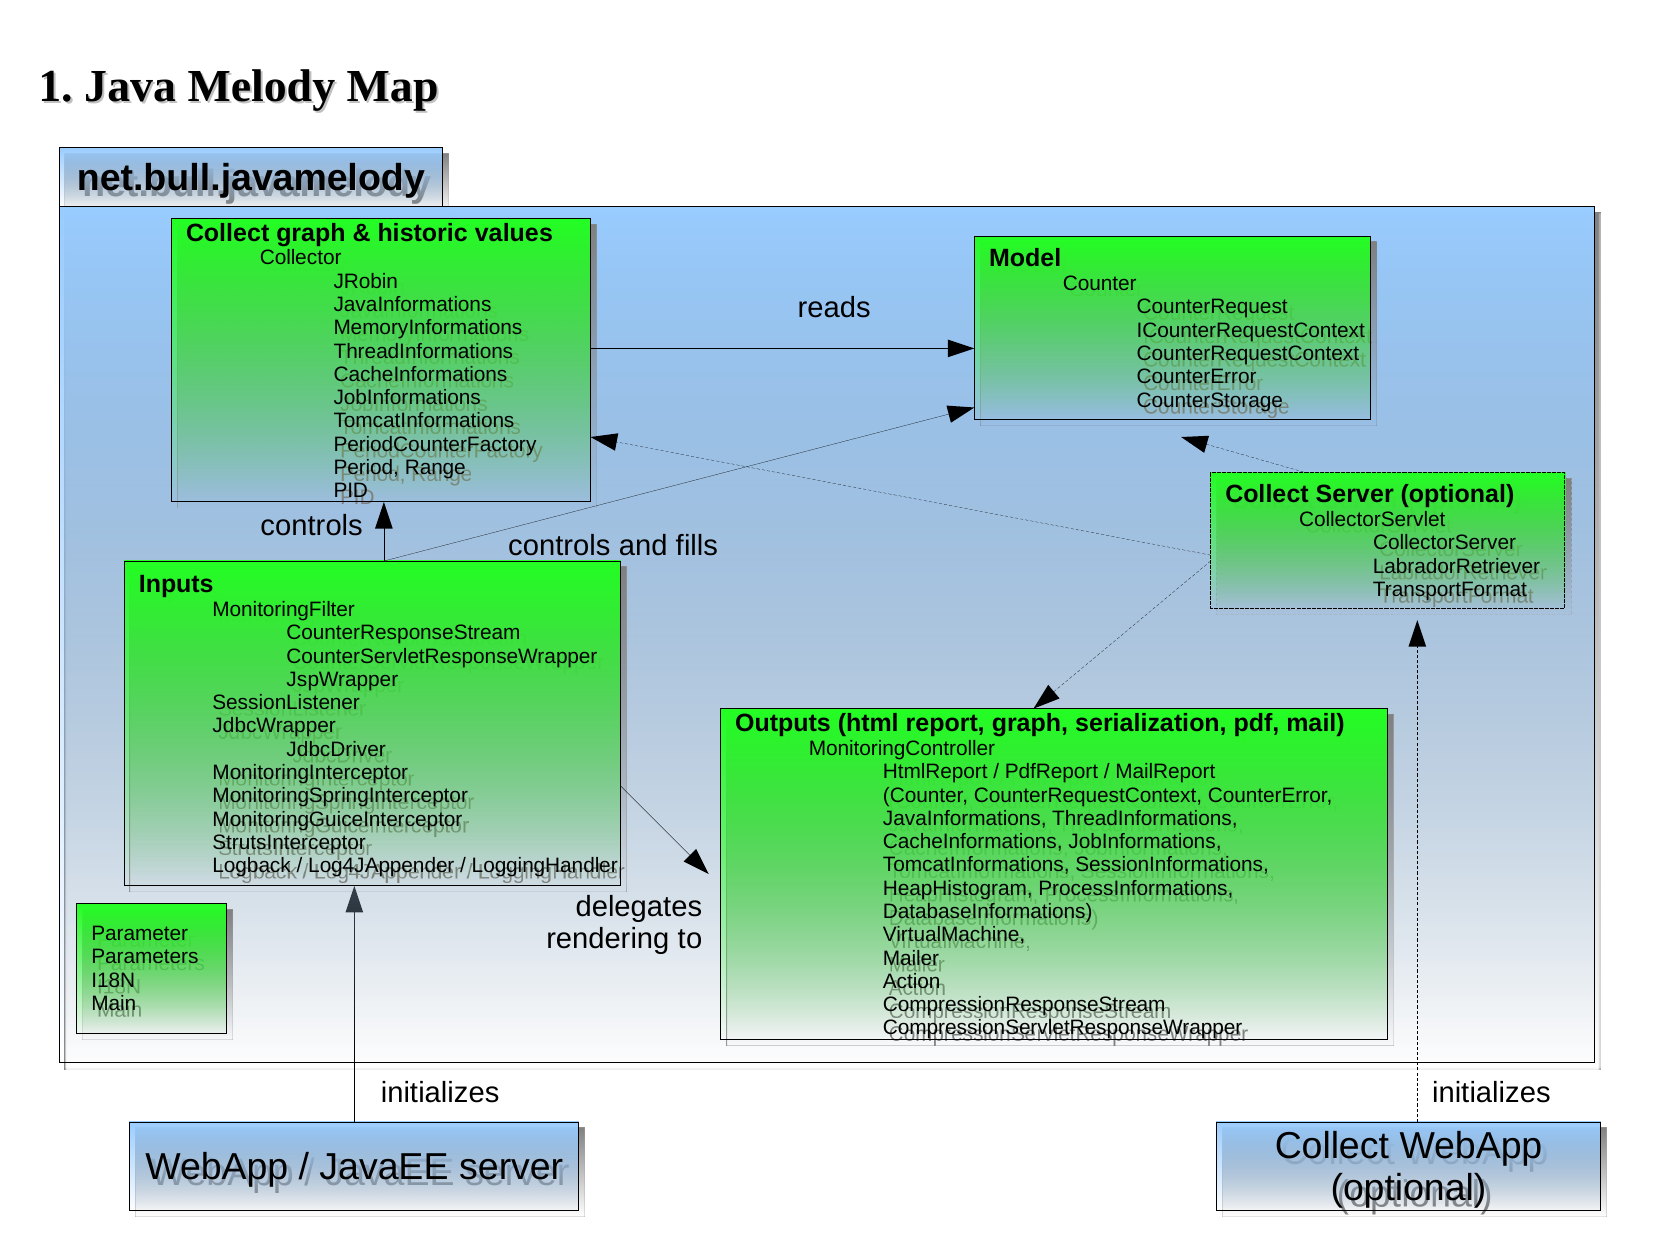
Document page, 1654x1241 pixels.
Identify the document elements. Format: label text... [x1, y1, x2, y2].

text_box 1. Java Melody Map [23, 53, 454, 120]
text_box Collect graph & historic values Collector JRobin JavaInformations MemoryInformations ThreadInformations CacheInformations JobInformations TomcatInformations PeriodCounterFactory Period, Range PID [171, 218, 591, 502]
text_box Collect Server (optional) CollectorServlet CollectorServer LabradorRetriever TransportFormat [1210, 472, 1565, 609]
text_box Outputs (html report, graph, serialization, pdf, mail) MonitoringController HtmlReport / PdfReport / MailReport (Counter, CounterRequestContext, CounterError, JavaInformations, ThreadInformations, CacheInformations, JobInformations, TomcatInformations, SessionInformations, HeapHistogram, ProcessInformations, DatabaseInformations) VirtualMachine, Mailer Action CompressionResponseStream CompressionServletResponseWrapper [720, 708, 1388, 1040]
text_box [59, 206, 1595, 1063]
text_box WebApp / JavaEE server [129, 1122, 579, 1211]
text_box initializes [366, 1068, 515, 1117]
text_box reads [782, 283, 886, 331]
text_box Inputs MonitoringFilter CounterResponseStream CounterServletResponseWrapper JspWrapper SessionListener JdbcWrapper JdbcDriver MonitoringInterceptor MonitoringSpringInterceptor MonitoringGuiceInterceptor StrutsInterceptor Logback / Log4JAppender / LoggingHandler [124, 561, 621, 886]
text_box Collect WebApp (optional) [1216, 1122, 1601, 1211]
text_box Model Counter CounterRequest ICounterRequestContext CounterRequestContext CounterError CounterStorage [974, 236, 1371, 420]
text_box Parameter Parameters I18N Main [76, 903, 227, 1034]
text_box net.bull.javamelody [59, 147, 443, 206]
text_box initializes [1417, 1068, 1566, 1117]
text_box controls and fills [493, 521, 734, 570]
text_box delegates rendering to [531, 882, 718, 963]
text_box controls [245, 501, 378, 550]
text_box controls and fills [493, 521, 533, 532]
